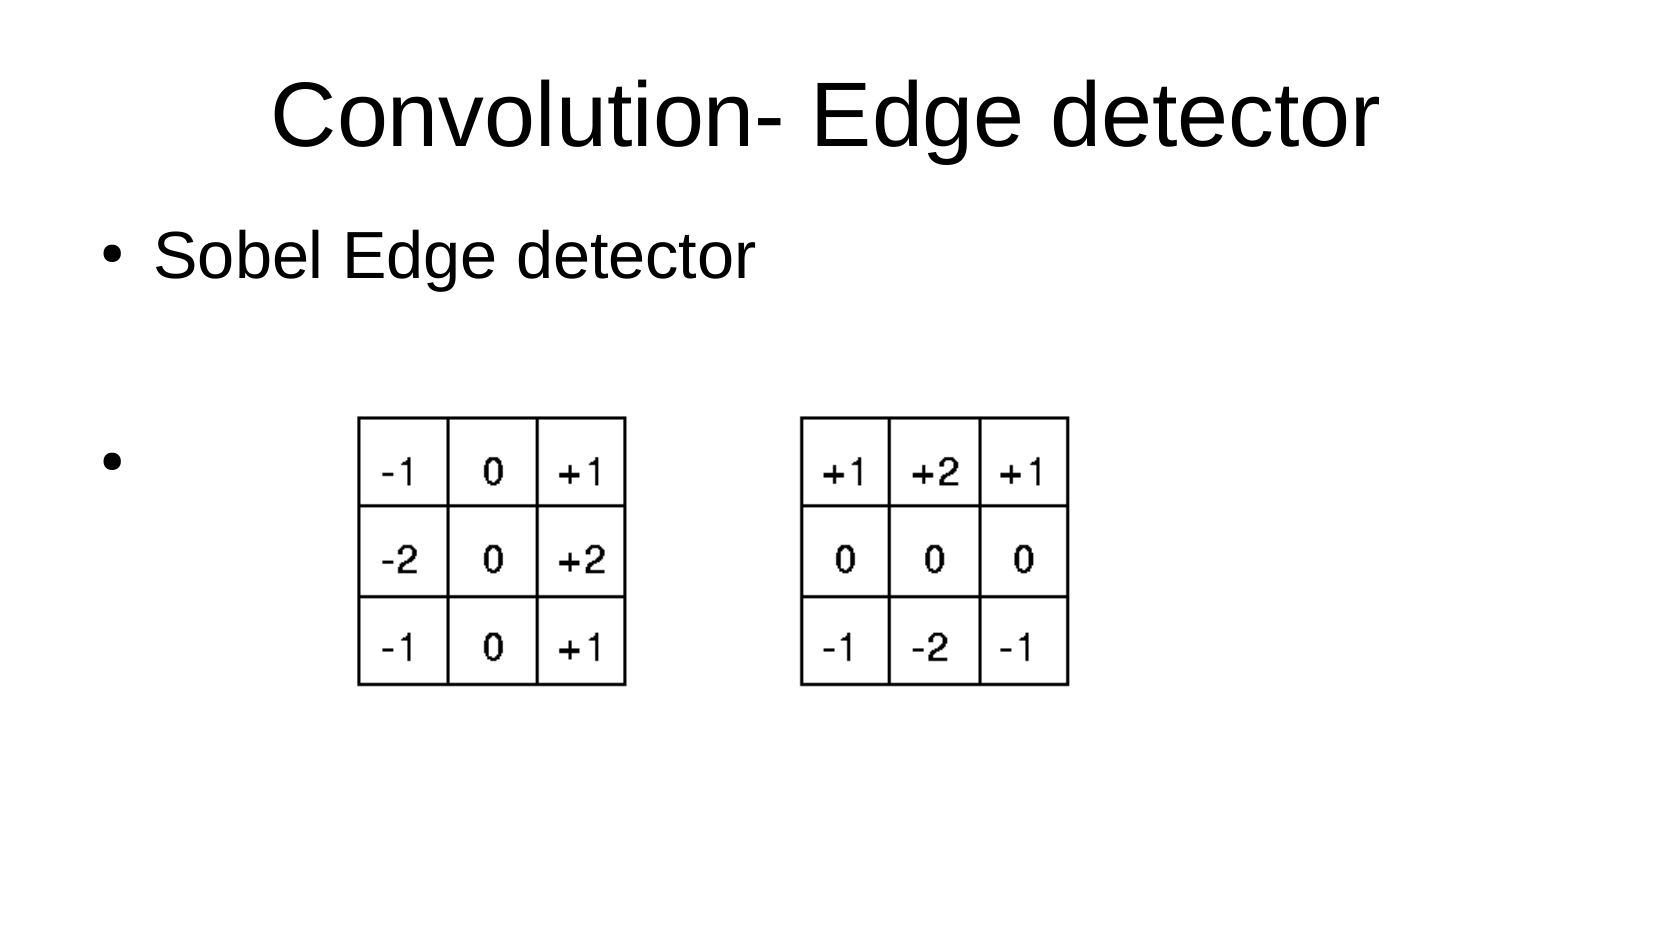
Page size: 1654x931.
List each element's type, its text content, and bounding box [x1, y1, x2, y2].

picture [331, 354, 1093, 702]
list Sobel Edge detector [82, 217, 1571, 758]
title Convolution- Edge detector [82, 37, 1571, 193]
